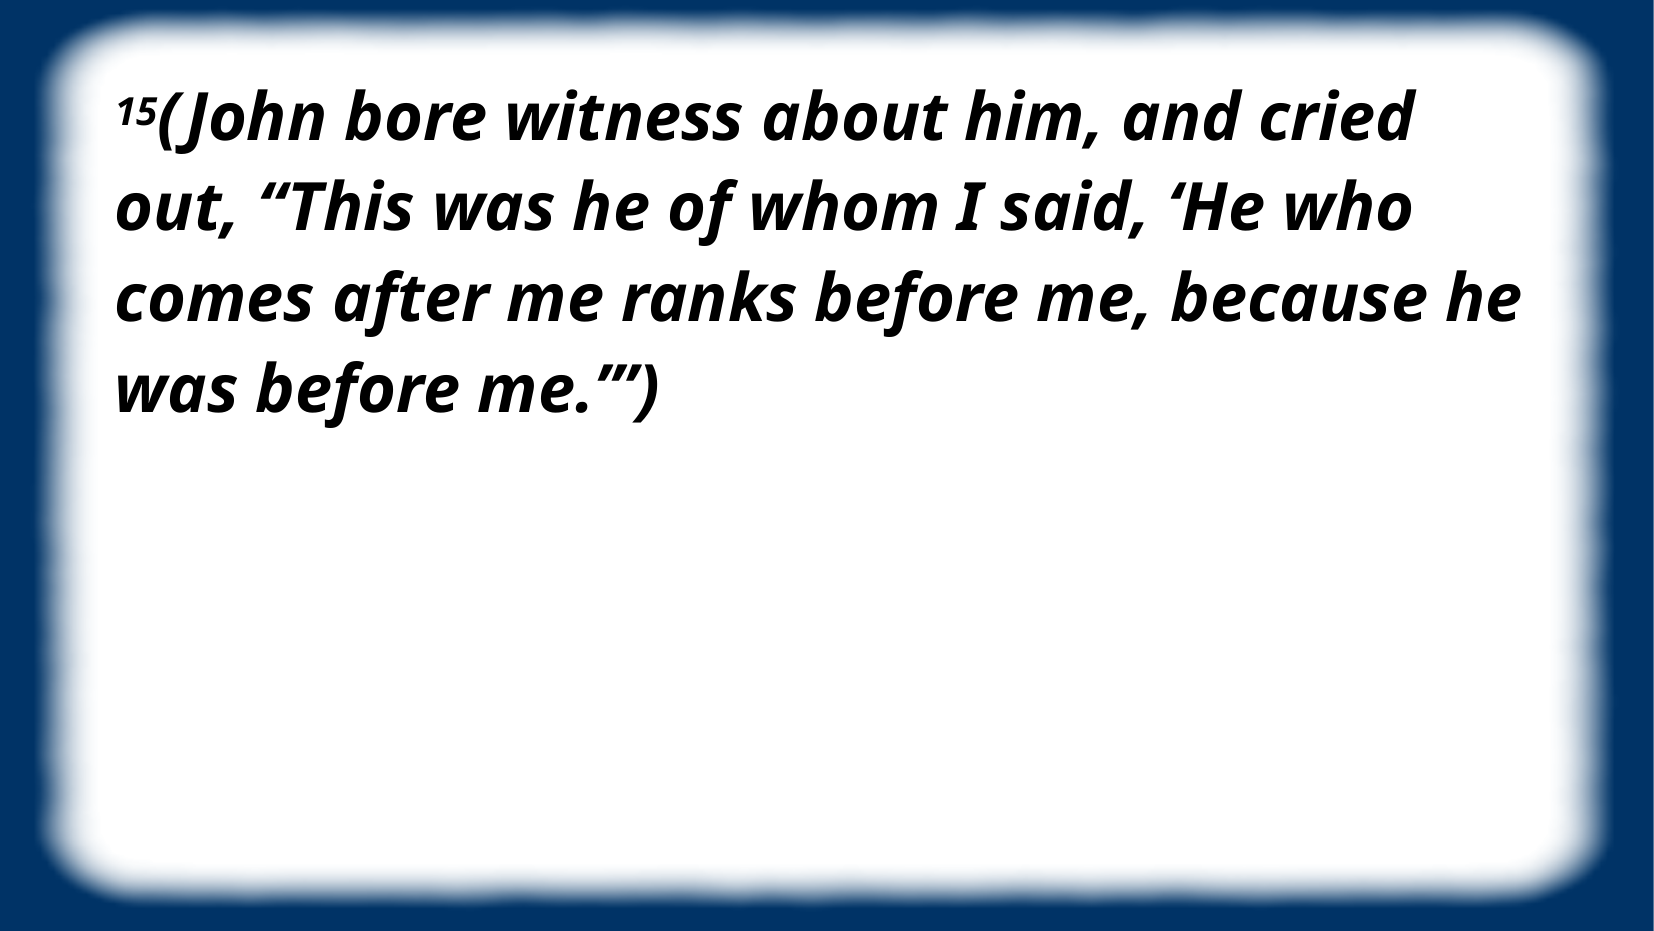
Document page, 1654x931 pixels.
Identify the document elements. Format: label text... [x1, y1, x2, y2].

text_box 15(John bore witness about him, and cried out, “This was he of whom I said, ‘He who comes after me ranks before me, because he was before me.’”) [100, 61, 1541, 451]
picture [0, 0, 1654, 931]
